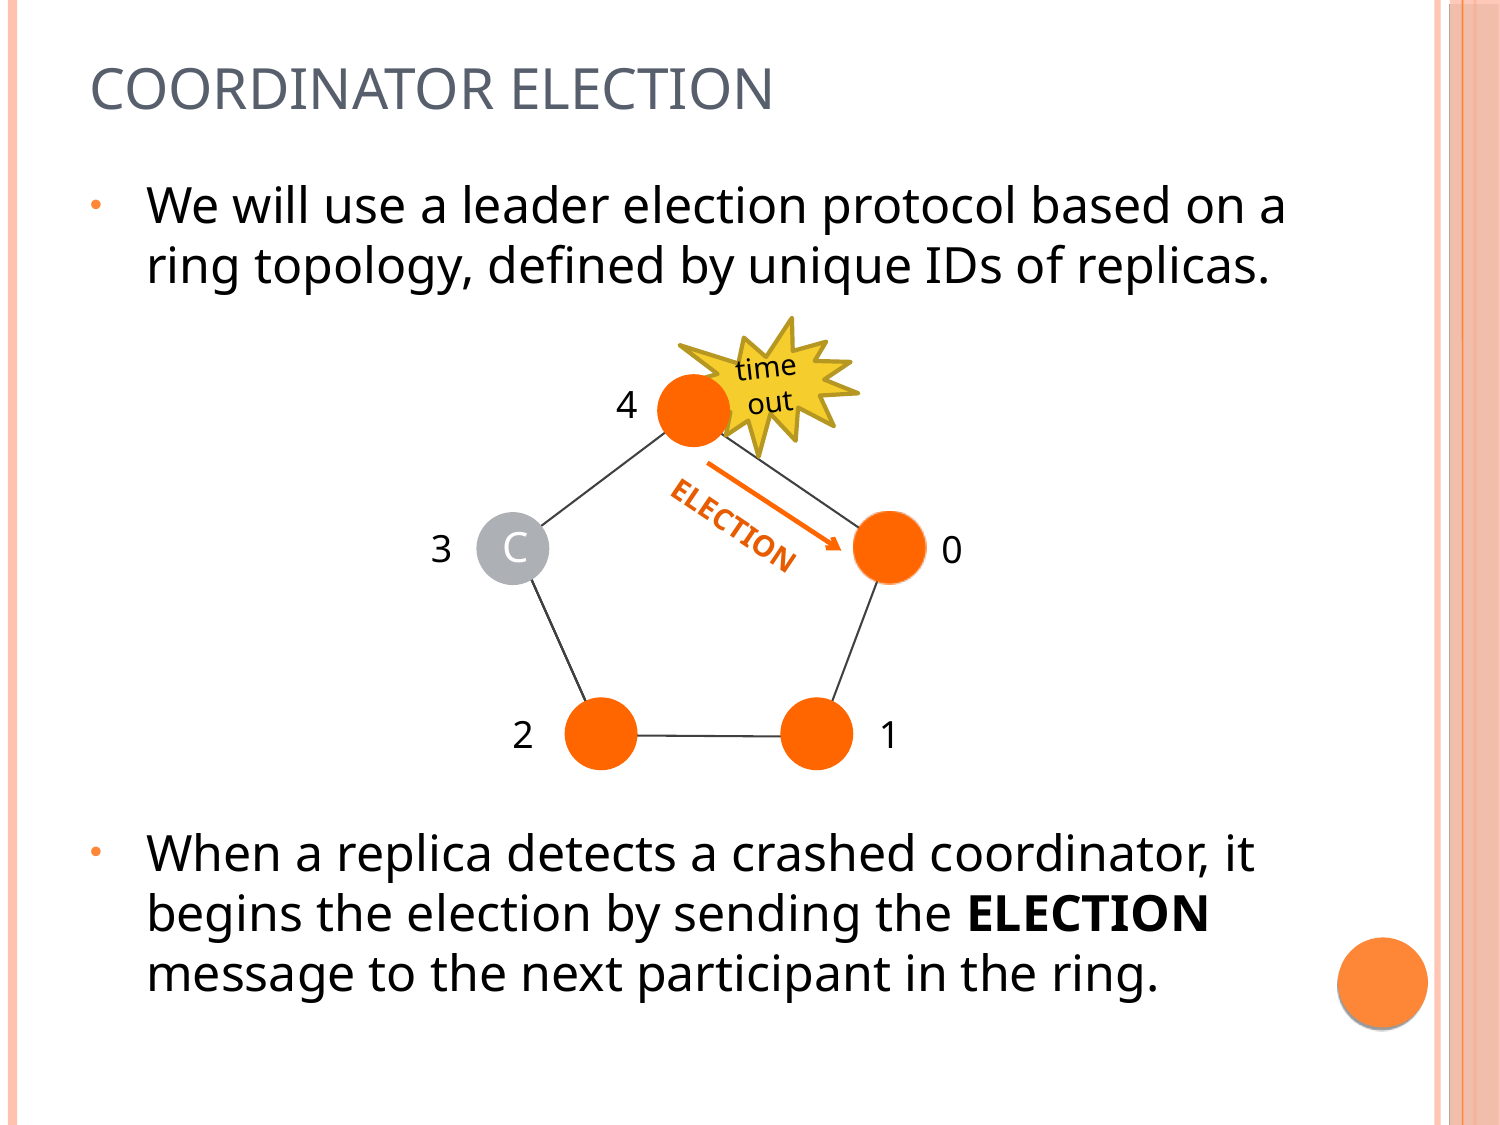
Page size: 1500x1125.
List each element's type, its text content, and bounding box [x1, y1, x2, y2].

text_box 0 [926, 518, 979, 579]
text_box [780, 697, 854, 771]
text_box 4 [601, 374, 653, 434]
text_box time out [679, 317, 859, 457]
text_box When a replica detects a crashed coordinator, it begins the election by sending the ELECTION message to the next participant in the ring. [75, 814, 1320, 1017]
text_box 1 [864, 703, 916, 764]
slide_number [1333, 940, 1434, 1027]
text_box [657, 374, 731, 448]
text_box 3 [416, 517, 468, 578]
text_box C [476, 512, 550, 586]
text_box [707, 462, 842, 551]
title Coordinator election [75, 45, 1300, 129]
list We will use a leader election protocol based on a ring topology, defined by unique IDs of replicas. [75, 166, 1320, 369]
text_box 2 [497, 703, 550, 764]
picture [853, 511, 927, 585]
text_box ELECTION [648, 455, 852, 616]
text_box [564, 697, 638, 771]
